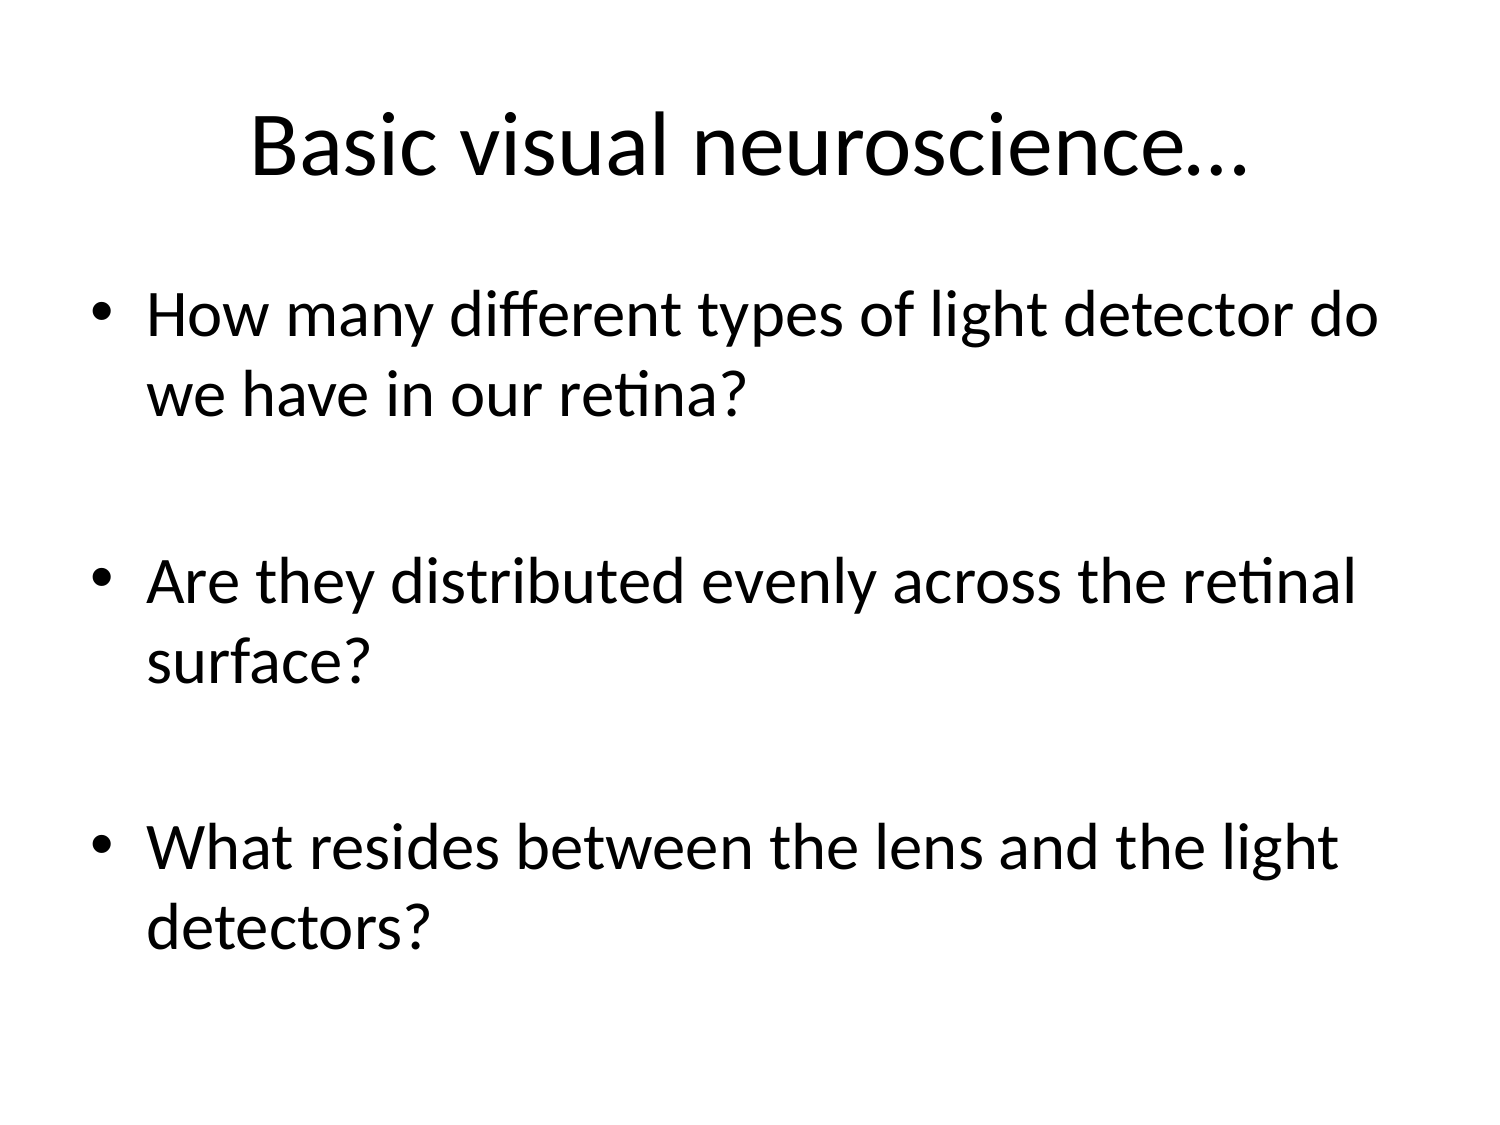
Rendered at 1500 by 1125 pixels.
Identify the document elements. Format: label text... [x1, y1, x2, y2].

list How many different types of light detector do we have in our retina? Are they distributed evenly across the retinal surface? What resides between the lens and the light detectors? [75, 262, 1425, 1005]
title Basic visual neuroscience… [75, 45, 1425, 233]
